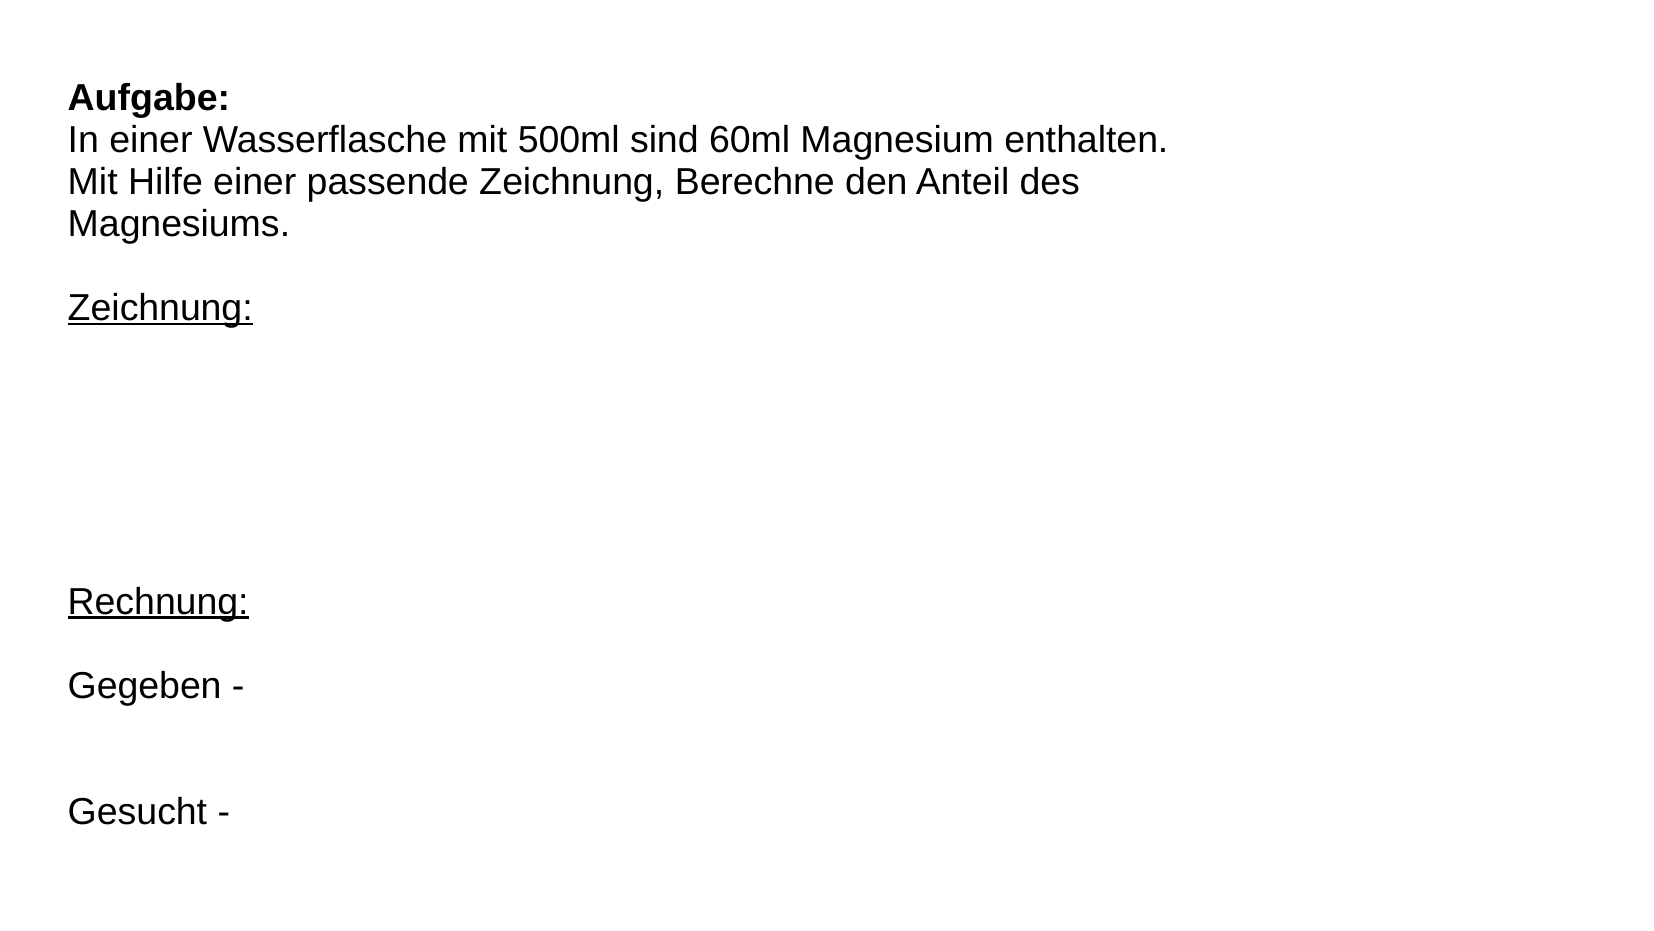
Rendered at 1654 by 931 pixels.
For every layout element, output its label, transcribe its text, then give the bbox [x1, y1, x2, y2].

text_box Aufgabe: In einer Wasserflasche mit 500ml sind 60ml Magnesium enthalten. Mit Hilfe einer passende Zeichnung, Berechne den Anteil des Magnesiums. Zeichnung: Rechnung: Gegeben - Gesucht - [52, 69, 1239, 840]
